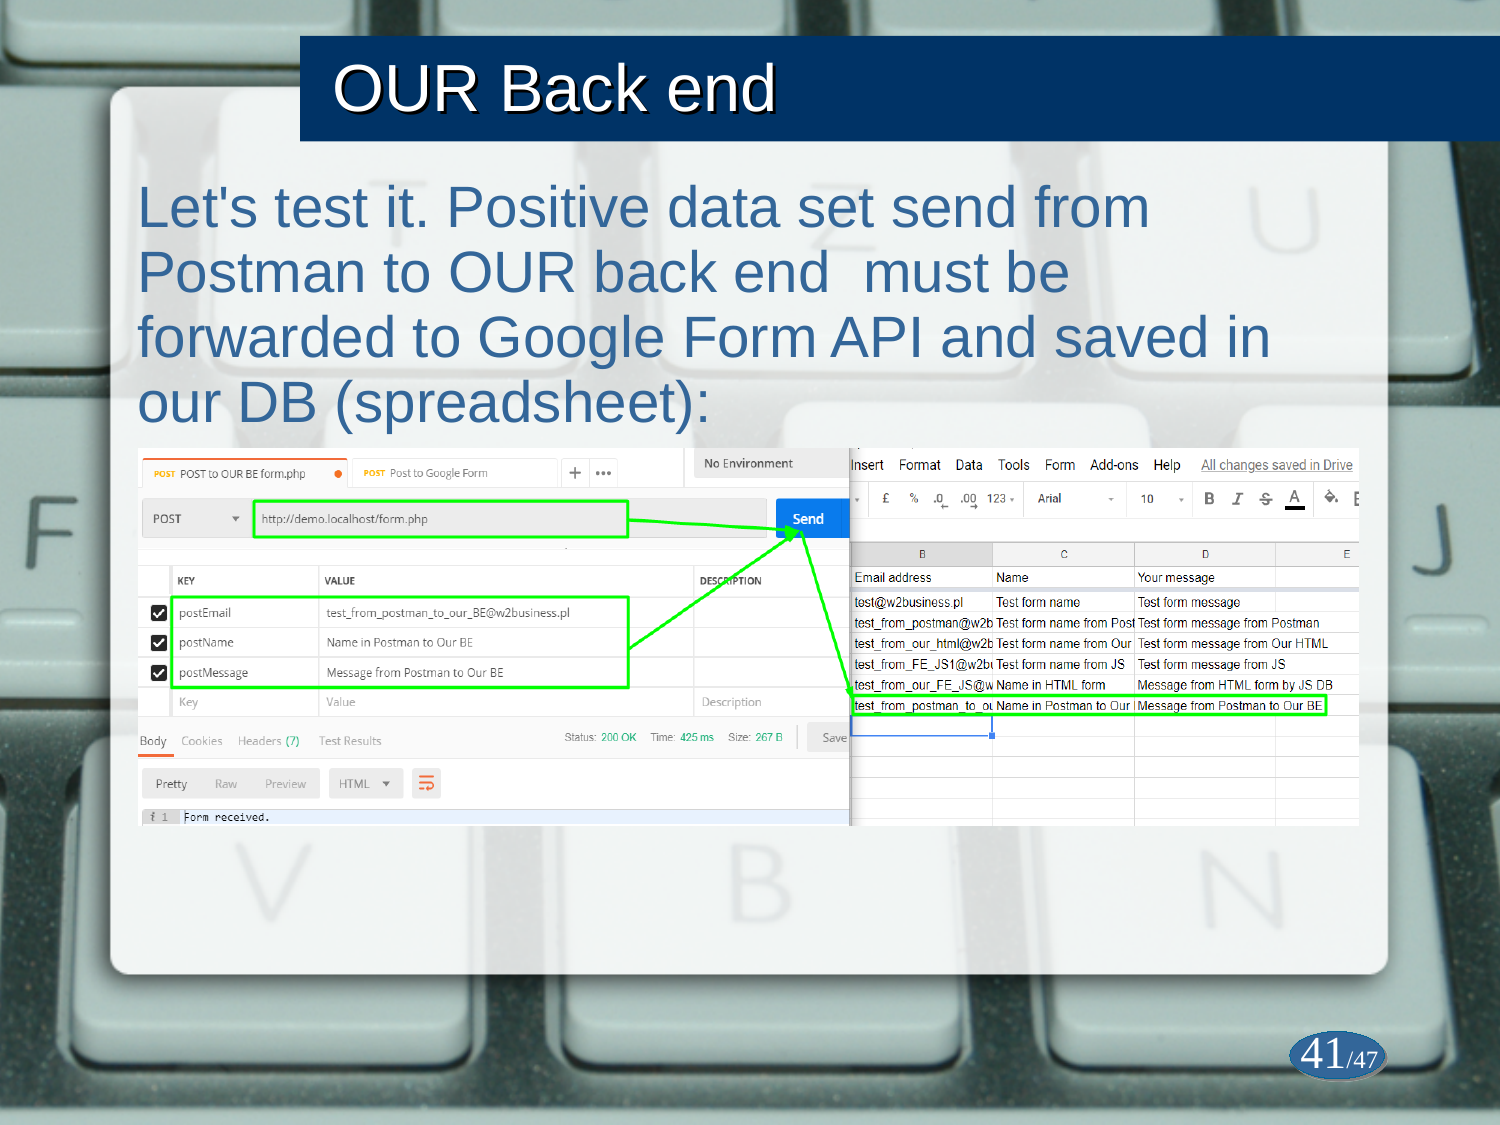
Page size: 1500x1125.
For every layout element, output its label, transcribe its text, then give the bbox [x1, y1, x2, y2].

picture [0, 0, 1500, 1125]
title Let's test it. Positive data set send from Postman to OUR back end must be forwarded to Google Form API and saved in our DB (spreadsheet): [122, 167, 1313, 835]
title OUR Back end [300, 35, 1500, 142]
